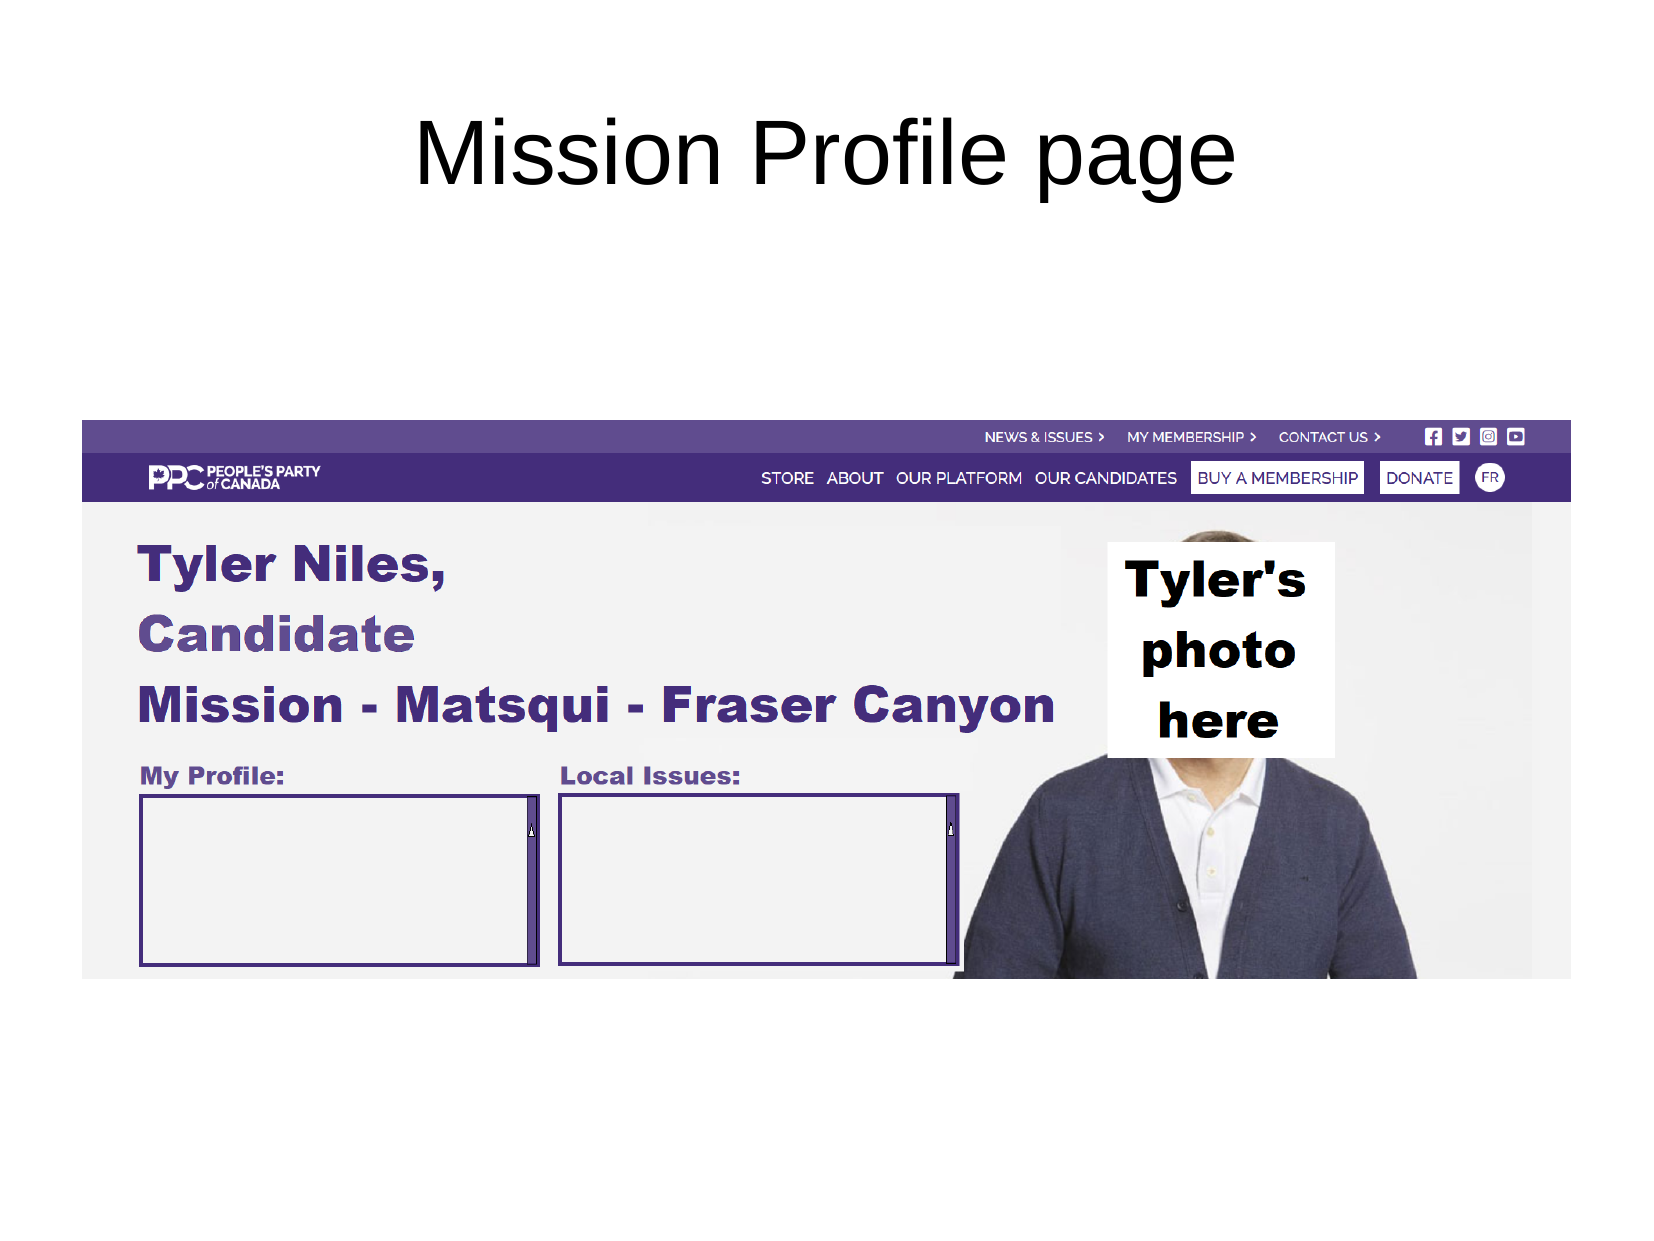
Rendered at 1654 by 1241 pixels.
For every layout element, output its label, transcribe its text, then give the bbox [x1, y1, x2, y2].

title Mission Profile page [82, 49, 1571, 257]
picture [82, 420, 1571, 979]
